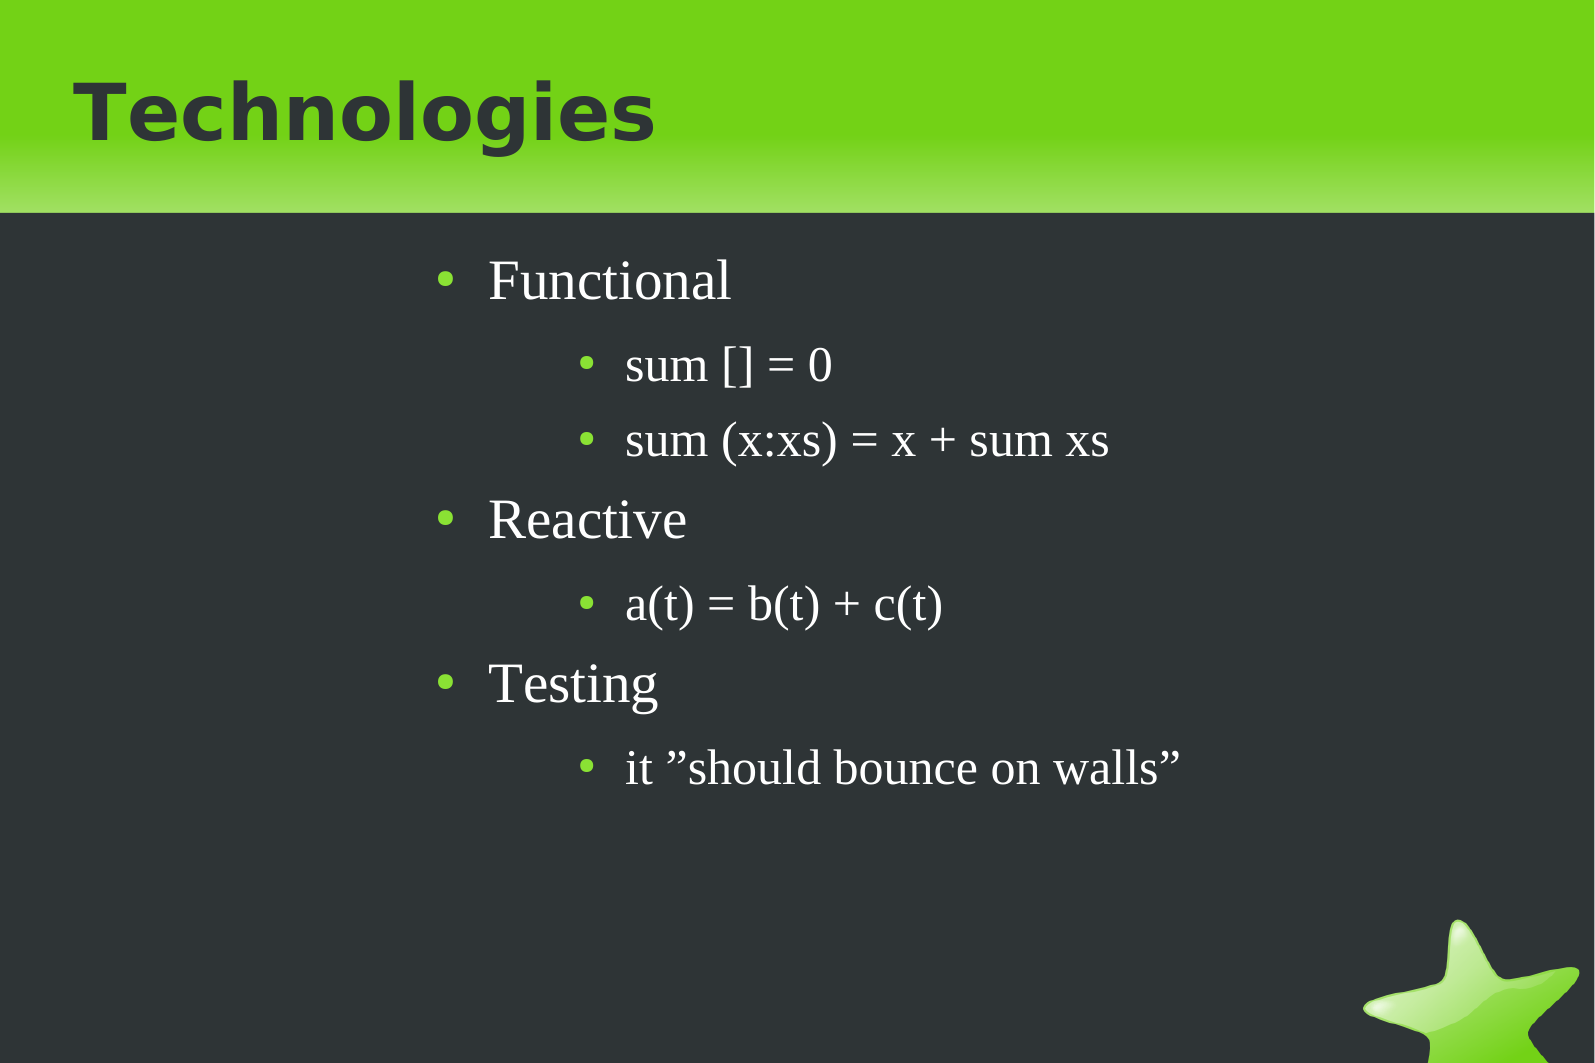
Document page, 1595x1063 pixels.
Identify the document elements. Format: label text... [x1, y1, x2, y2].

title Technologies [74, 25, 1510, 203]
picture [0, 0, 1595, 1063]
list Functional sum [] = 0 sum (x:xs) = x + sum xs Reactive a(t) = b(t) + c(t) Testing it ”should bounce on walls” [402, 248, 1192, 951]
